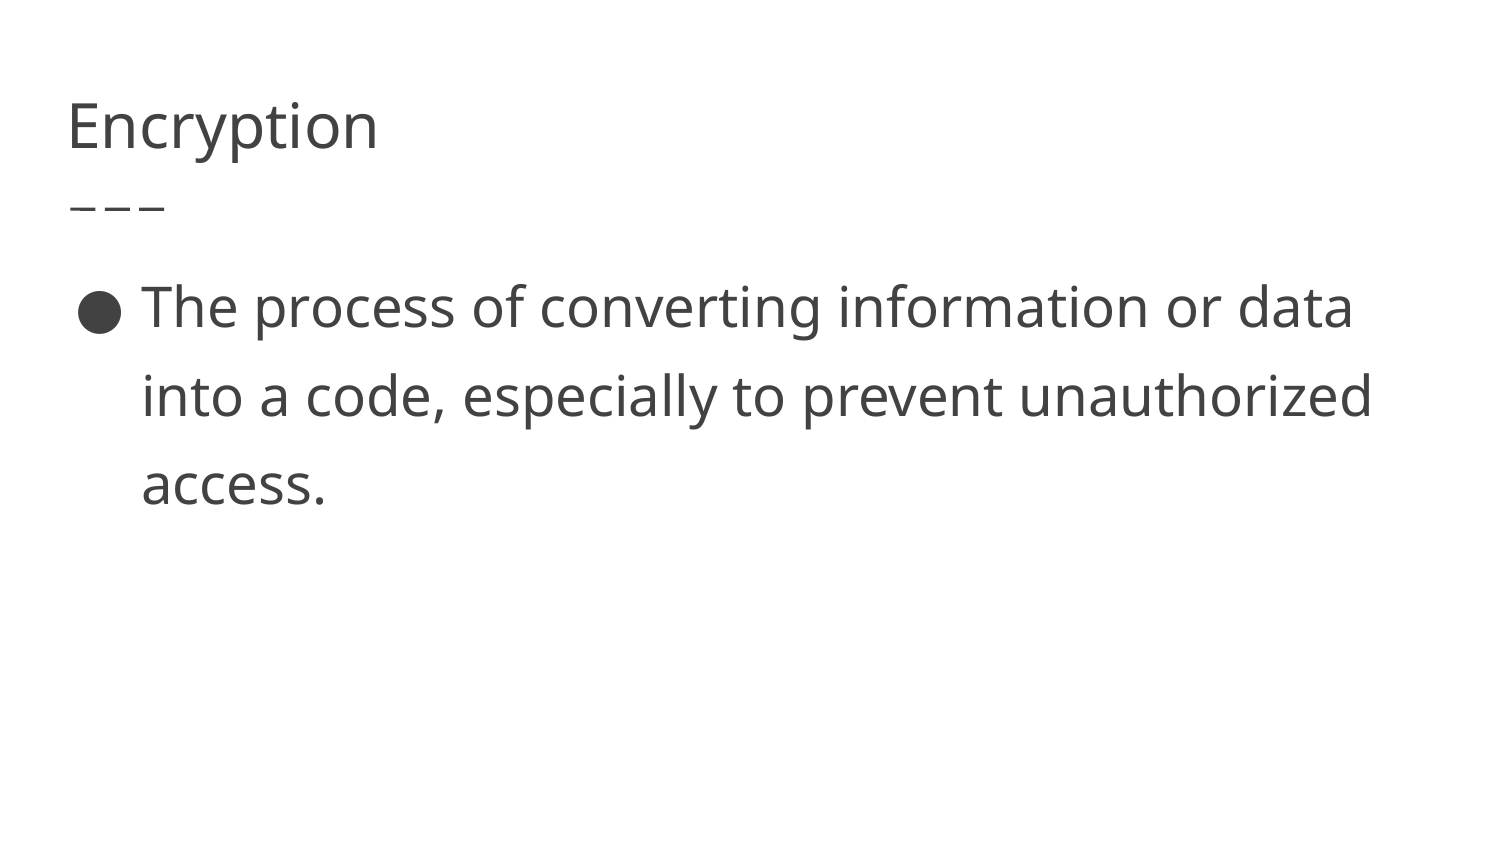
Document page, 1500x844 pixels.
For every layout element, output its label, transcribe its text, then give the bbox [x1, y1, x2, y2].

list The process of converting information or data into a code, especially to prevent unauthorized access. [51, 240, 1449, 750]
title Encryption [51, 61, 1449, 182]
